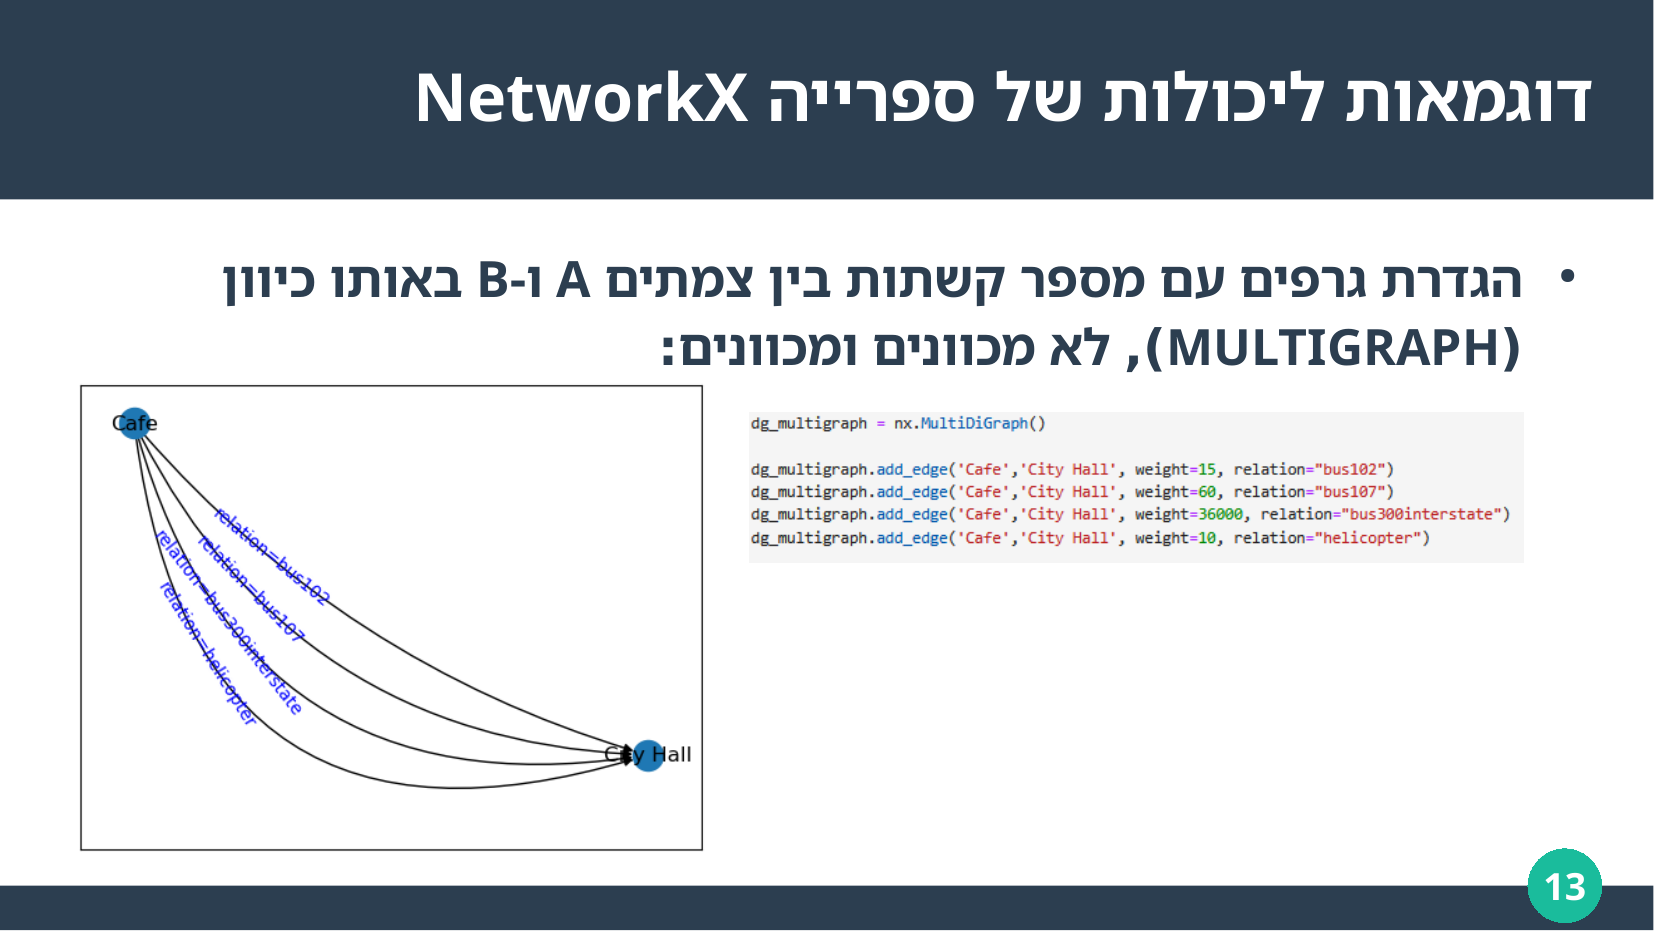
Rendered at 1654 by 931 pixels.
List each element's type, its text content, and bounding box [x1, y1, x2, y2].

title דוגמאות ליכולות של ספרייה NetworkX [58, 36, 1595, 155]
picture [68, 374, 713, 862]
picture [749, 412, 1524, 563]
list הגדרת גרפים עם מספר קשתות בין צמתים A ו-B באותו כיוון (MULTIGRAPH), לא מכוונים ומכוונים: [58, 243, 1595, 864]
